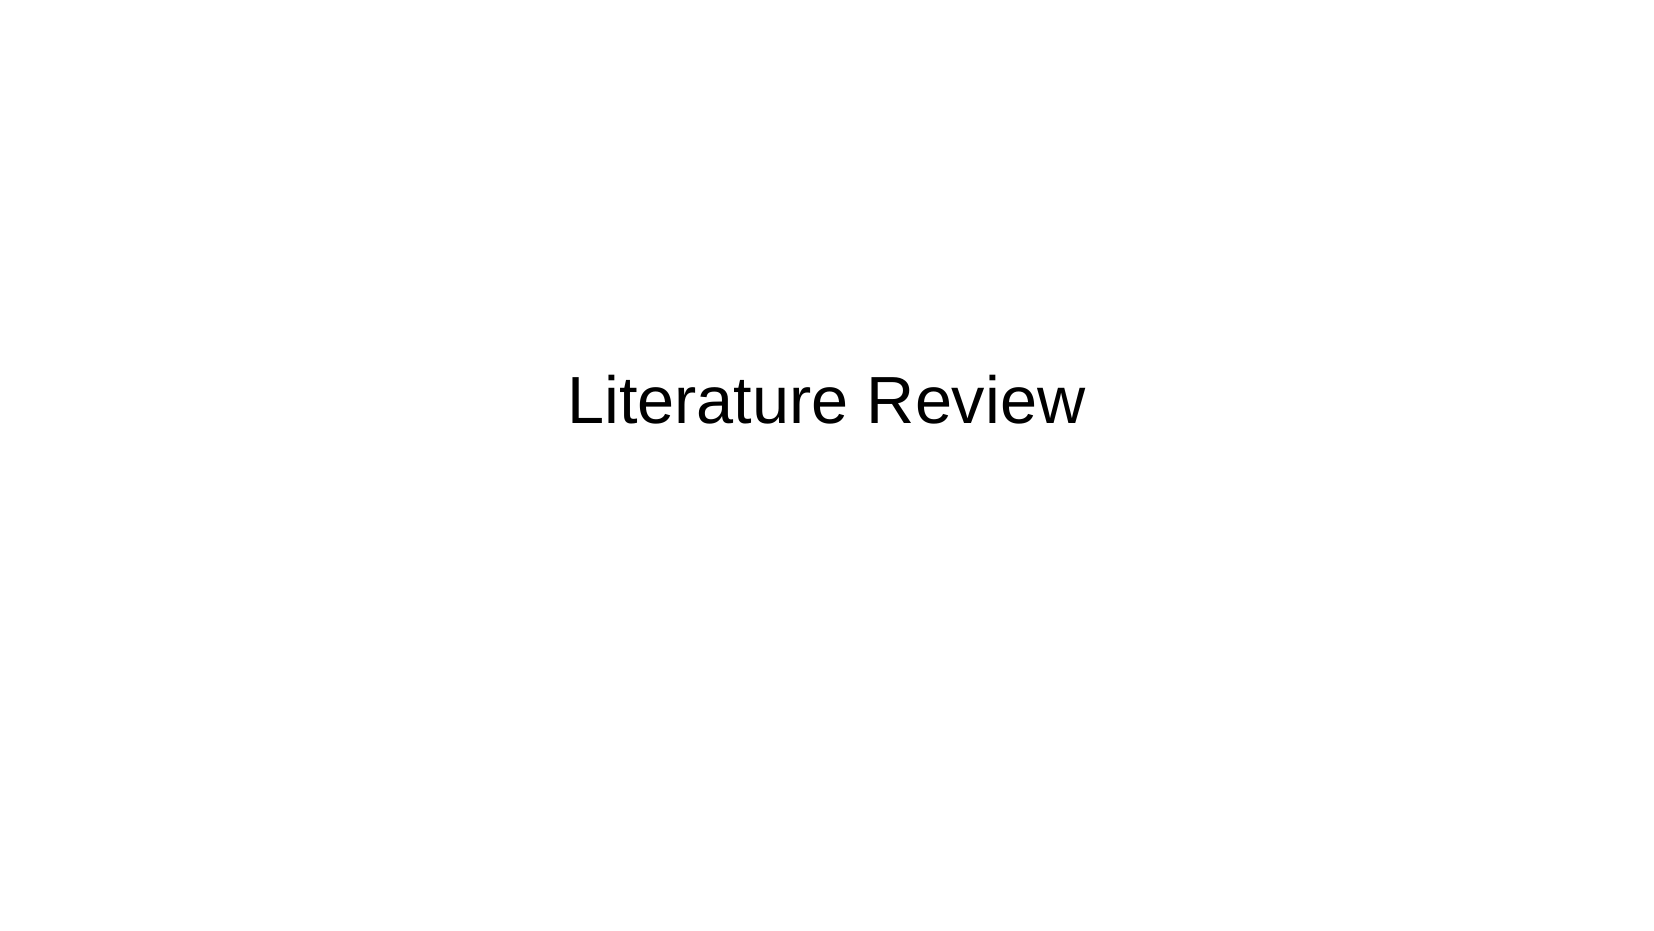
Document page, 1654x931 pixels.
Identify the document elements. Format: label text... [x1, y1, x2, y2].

subtitle Literature Review [82, 37, 1571, 757]
